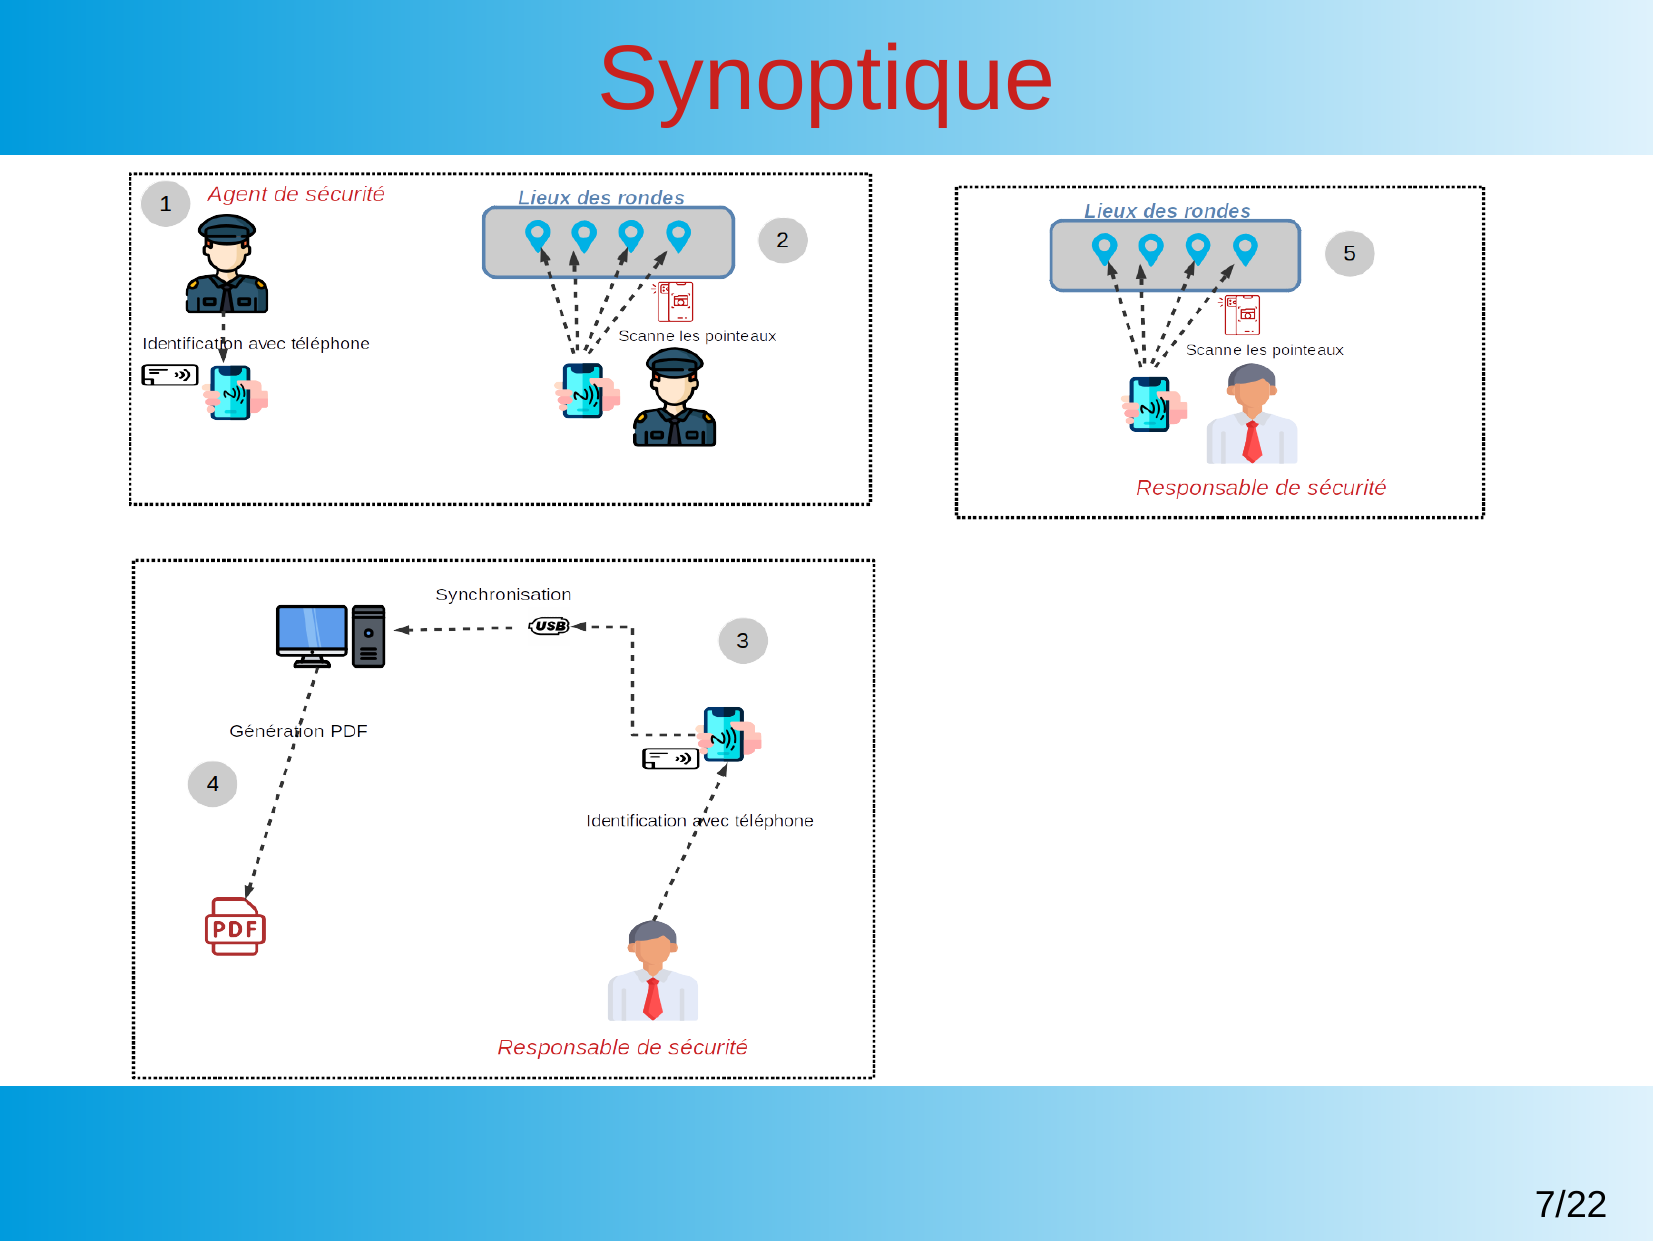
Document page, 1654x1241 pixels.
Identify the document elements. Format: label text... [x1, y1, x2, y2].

picture [129, 163, 1501, 1241]
text_box <numéro>/22 [1520, 1175, 1654, 1241]
title Synoptique [82, 25, 1571, 130]
